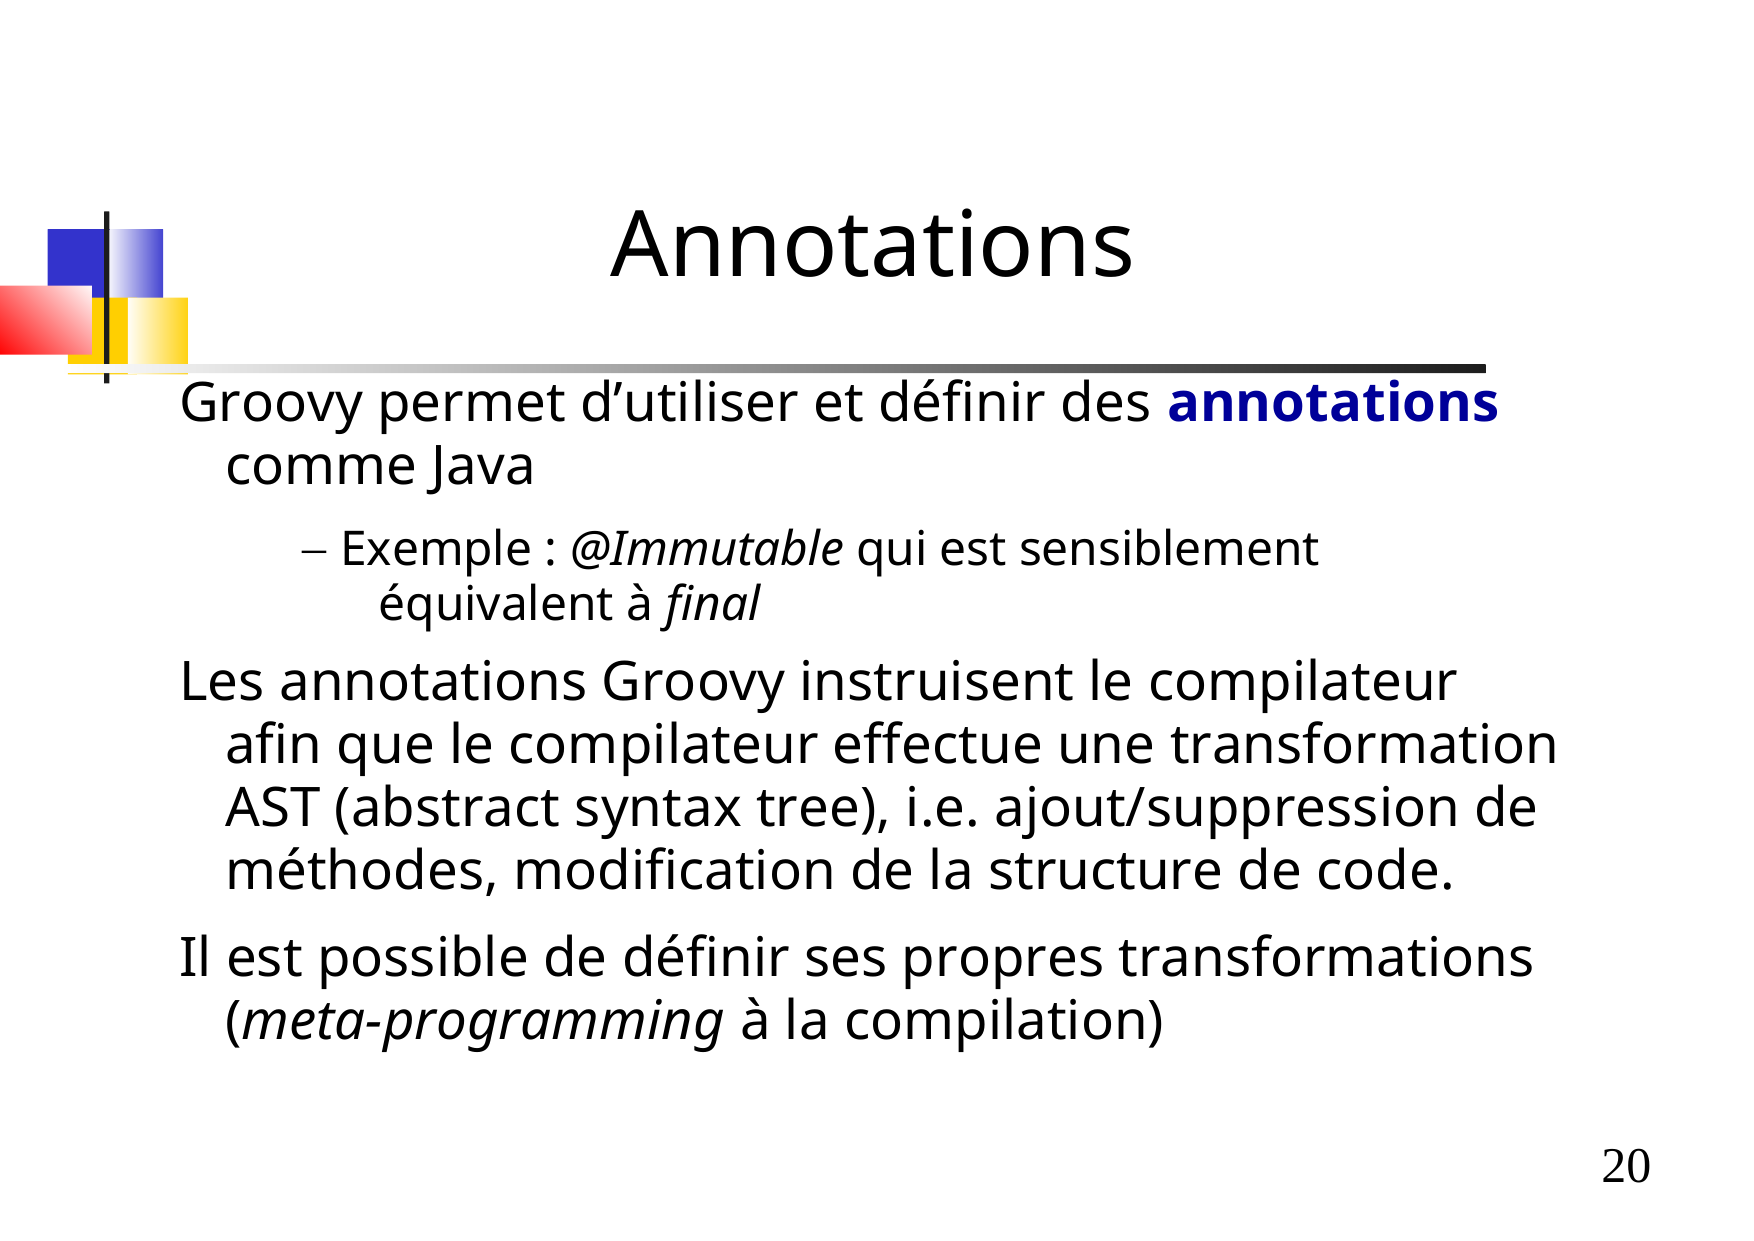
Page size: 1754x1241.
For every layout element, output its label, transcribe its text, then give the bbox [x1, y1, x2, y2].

title Annotations [179, 139, 1567, 351]
list Groovy permet d’utiliser et définir des annotations comme Java Exemple : @Immutable qui est sensiblement équivalent à final Les annotations Groovy instruisent le compilateur afin que le compilateur effectue une transformation AST (abstract syntax tree), i.e. ajout/suppression de méthodes, modification de la structure de code. Il est possible de définir ses propres transformations (meta-programming à la compilation) [179, 371, 1567, 1091]
